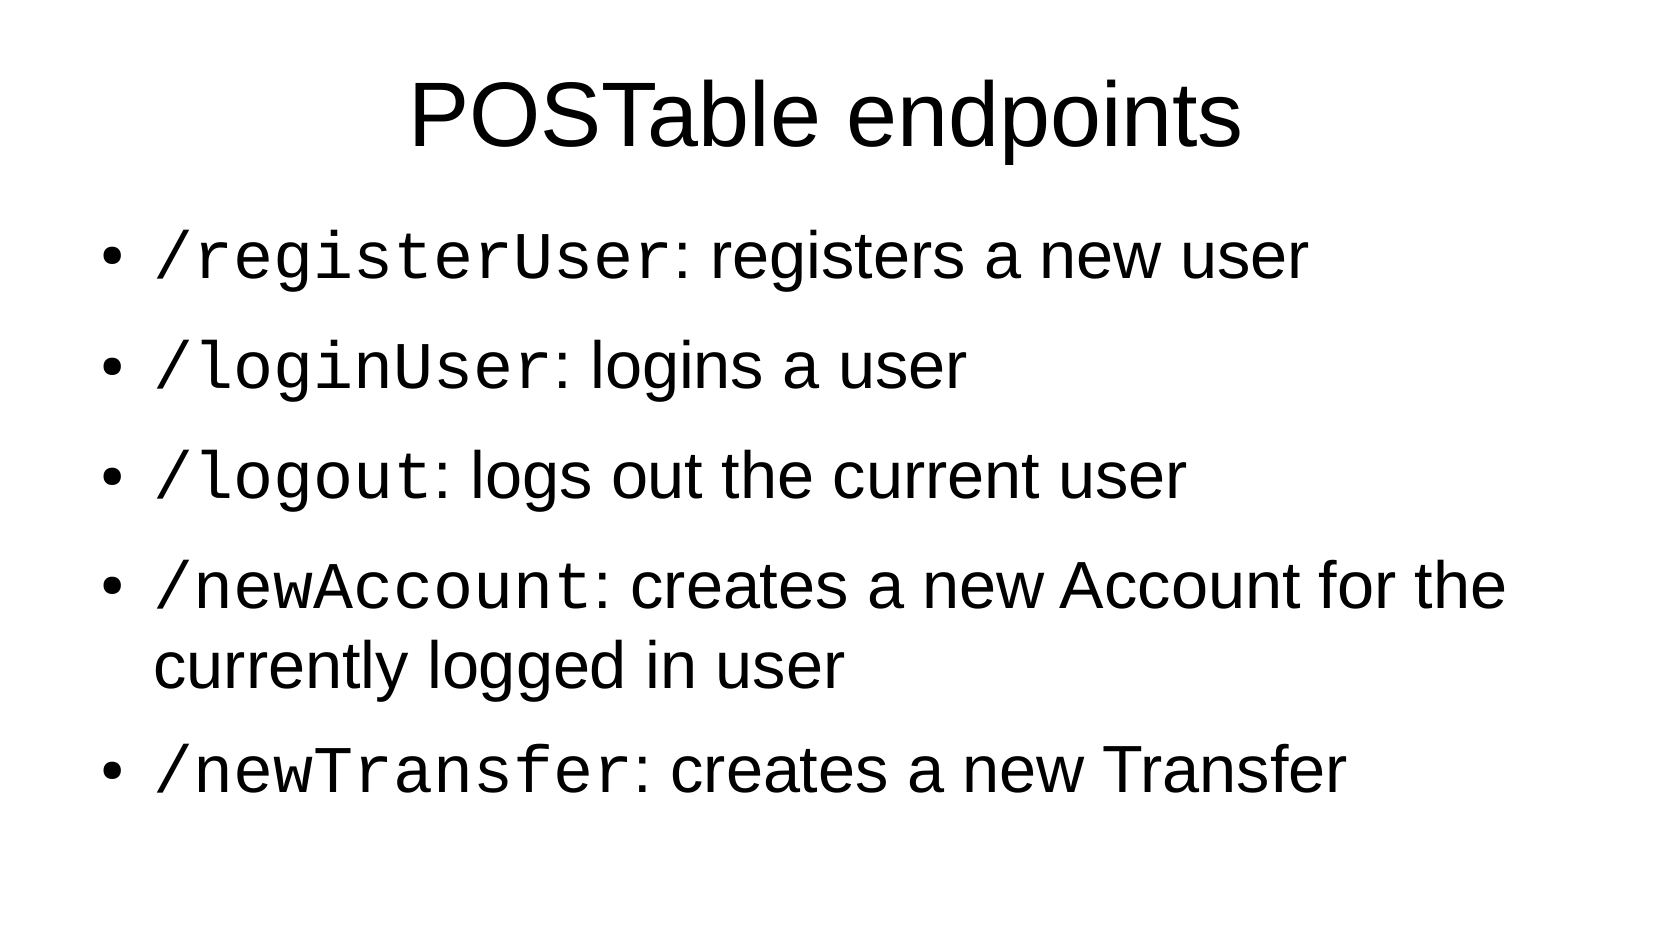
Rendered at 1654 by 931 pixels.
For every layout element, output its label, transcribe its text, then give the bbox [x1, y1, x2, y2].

list /registerUser: registers a new user /loginUser: logins a user /logout: logs out the current user /newAccount: creates a new Account for the currently logged in user /newTransfer: creates a new Transfer [82, 217, 1571, 863]
title POSTable endpoints [82, 37, 1571, 193]
